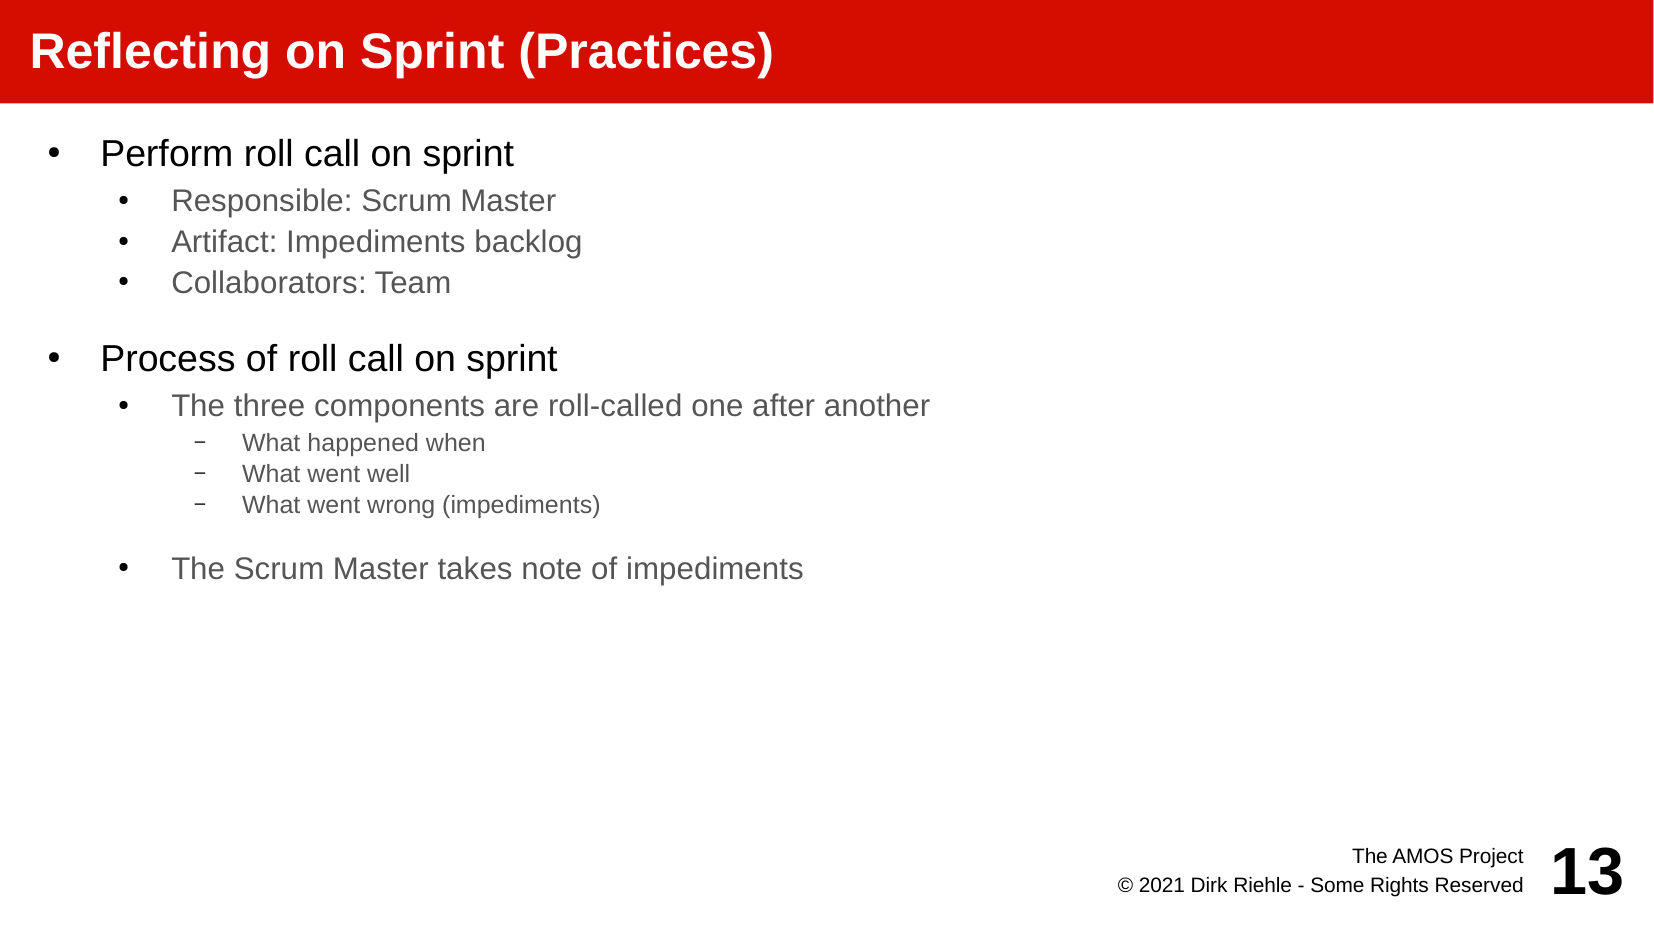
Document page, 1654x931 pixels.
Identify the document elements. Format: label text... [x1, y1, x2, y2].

title Reflecting on Sprint (Practices) [0, 0, 1654, 104]
list Perform roll call on sprint Responsible: Scrum Master Artifact: Impediments backlog Collaborators: Team Process of roll call on sprint The three components are roll-called one after another What happened when What went well What went wrong (impediments) The Scrum Master takes note of impediments [29, 132, 1625, 813]
